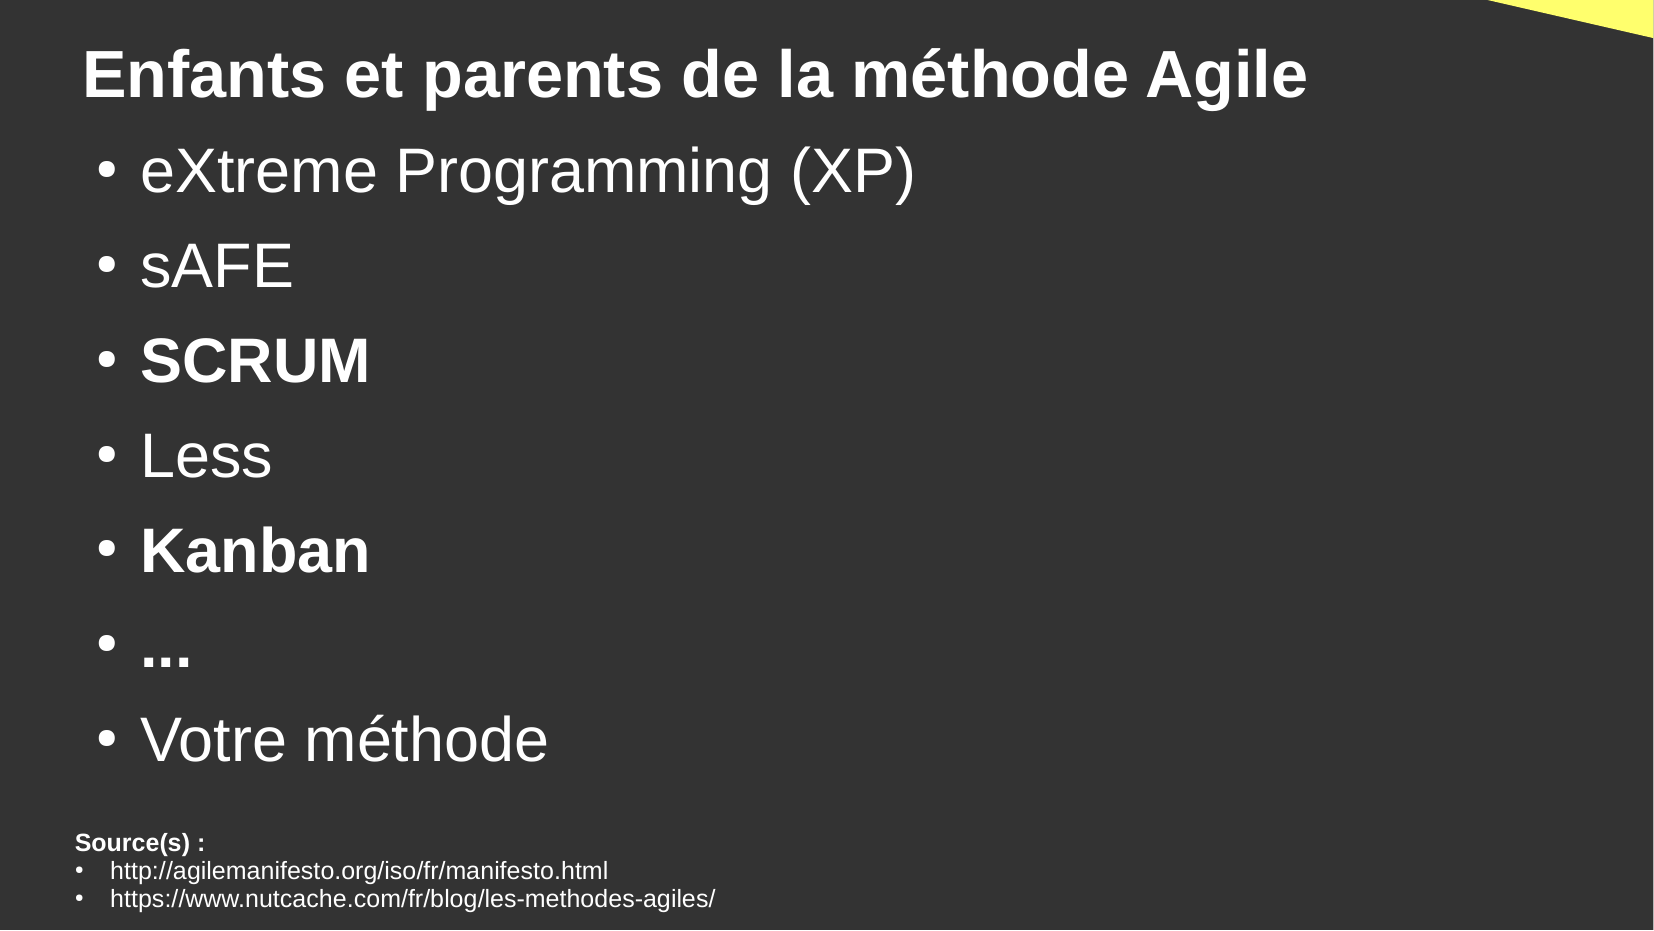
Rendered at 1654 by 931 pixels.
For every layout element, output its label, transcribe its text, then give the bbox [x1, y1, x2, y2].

text_box [1487, 0, 1654, 39]
title Enfants et parents de la méthode Agile [82, 37, 1571, 122]
list eXtreme Programming (XP) sAFE SCRUM Less Kanban ... Votre méthode [80, 135, 1620, 777]
text_box Source(s) : http://agilemanifesto.org/iso/fr/manifesto.html https://www.nutcache.com/fr/blog/les-methodes-agiles/ [59, 821, 1546, 920]
